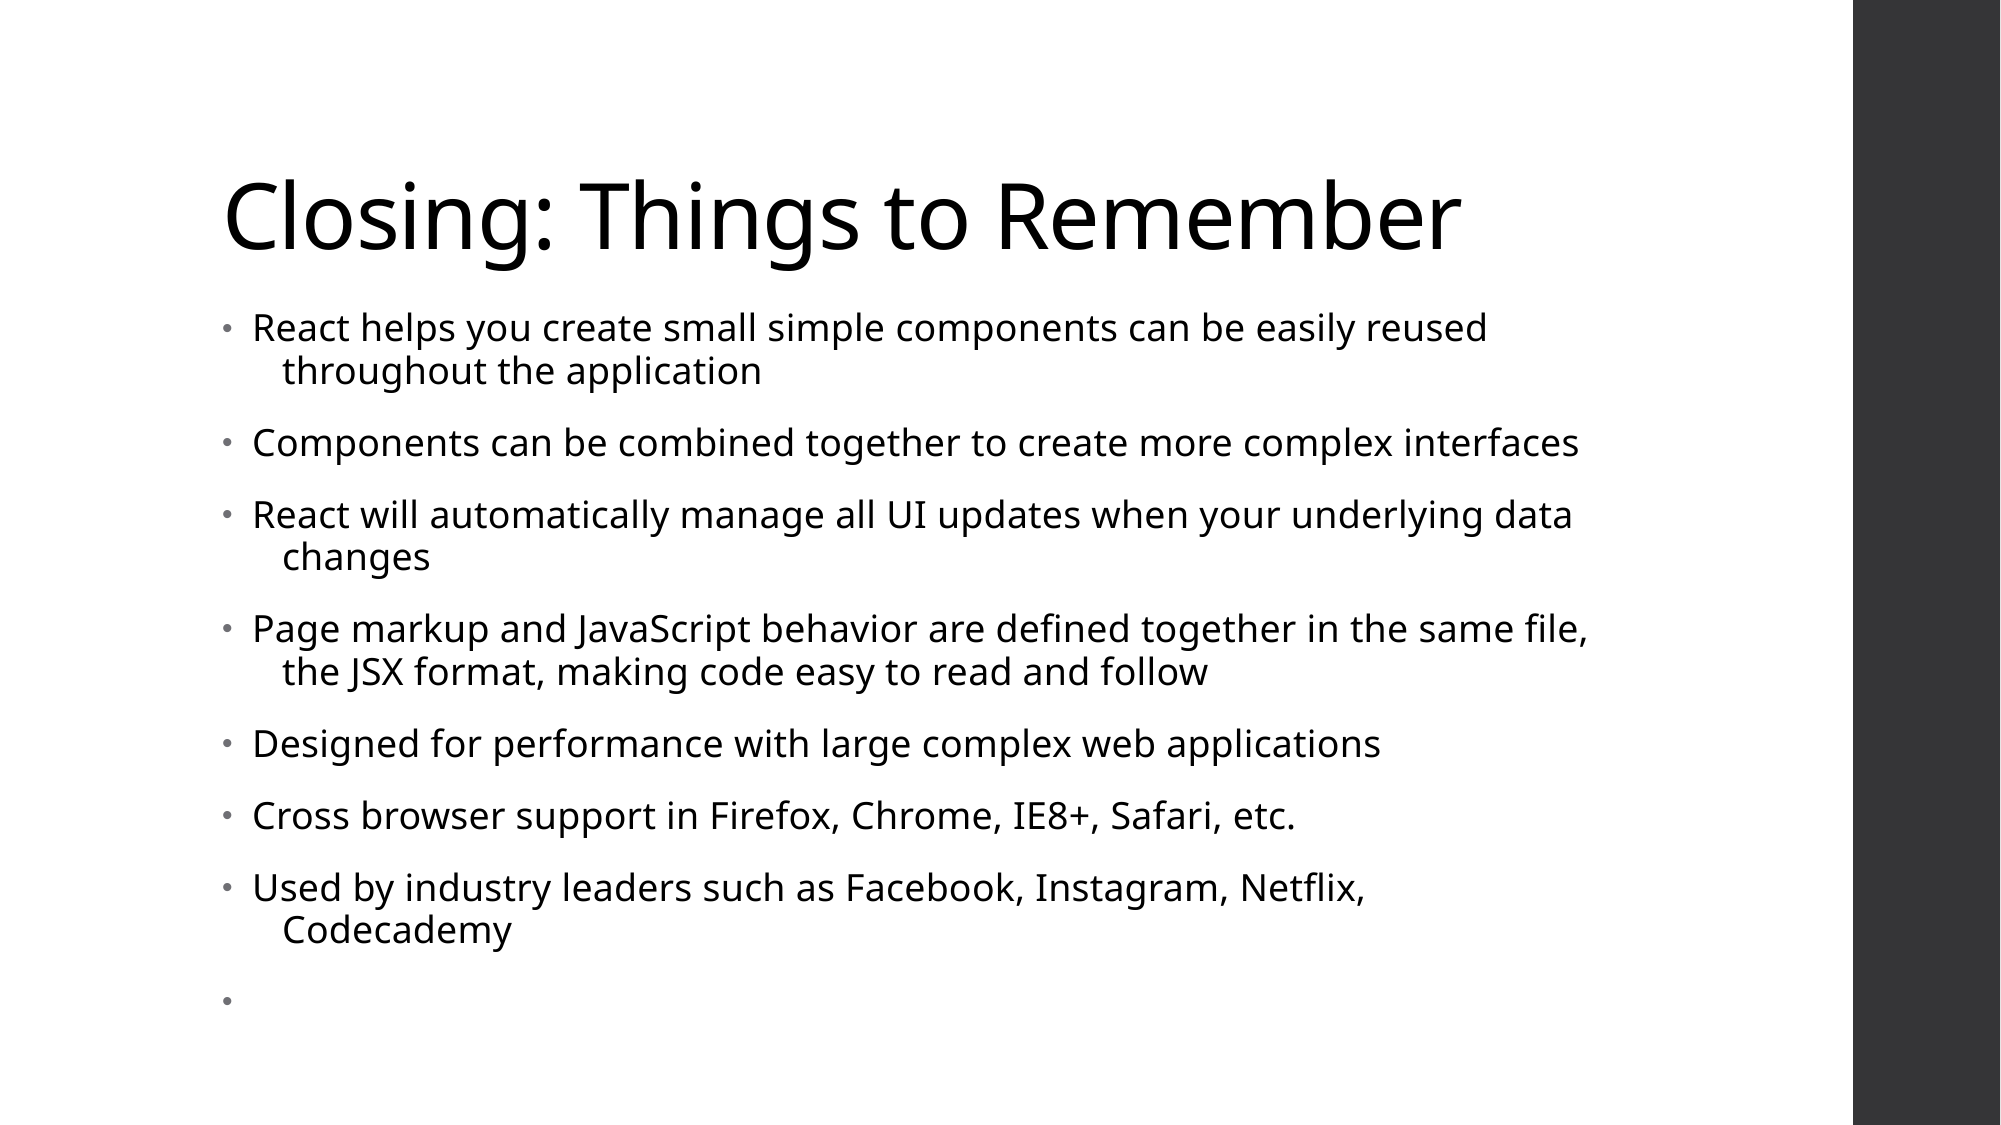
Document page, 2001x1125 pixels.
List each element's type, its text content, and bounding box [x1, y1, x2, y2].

list React helps you create small simple components can be easily reused throughout the application Components can be combined together to create more complex interfaces React will automatically manage all UI updates when your underlying data changes Page markup and JavaScript behavior are defined together in the same file, the JSX format, making code easy to read and follow Designed for performance with large complex web applications Cross browser support in Firefox, Chrome, IE8+, Safari, etc. Used by industry leaders such as Facebook, Instagram, Netflix, Codecademy [206, 299, 1617, 1014]
title Closing: Things to Remember [206, 60, 1797, 278]
